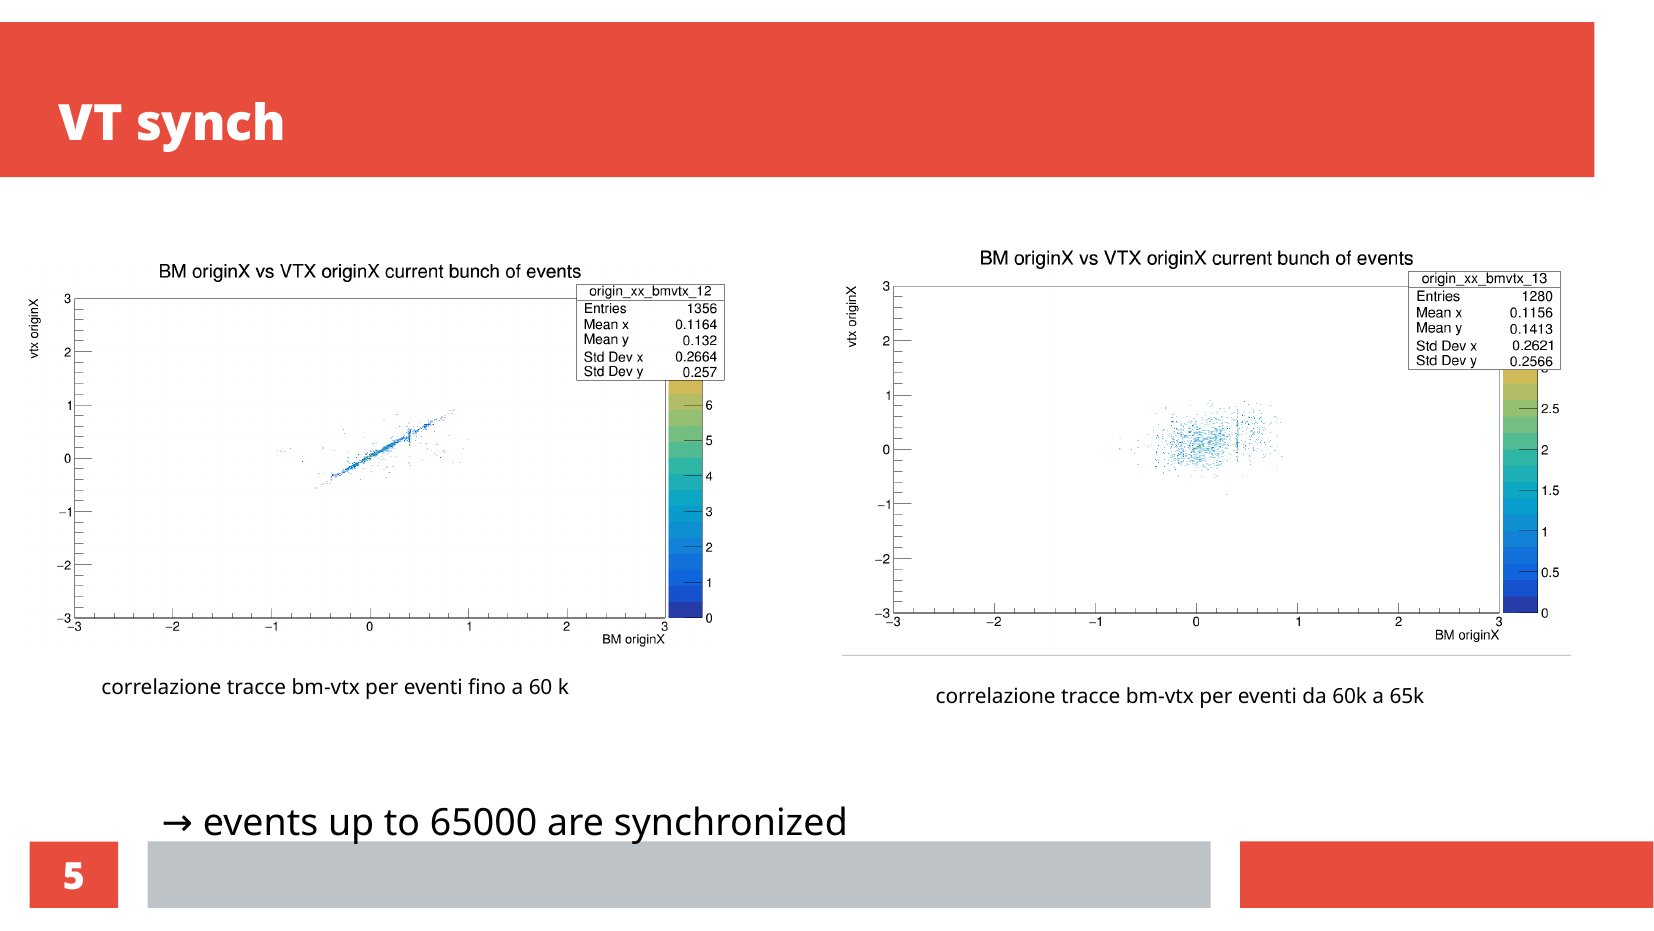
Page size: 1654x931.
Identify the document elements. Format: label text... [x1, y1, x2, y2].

text_box correlazione tracce bm-vtx per eventi da 60k a 65k [920, 673, 1654, 733]
picture [19, 260, 727, 653]
title VT synch [59, 44, 1595, 156]
text_box → events up to 65000 are synchronized [146, 787, 919, 847]
text_box correlazione tracce bm-vtx per eventi fino a 60 k [86, 664, 1079, 724]
picture [842, 247, 1571, 656]
